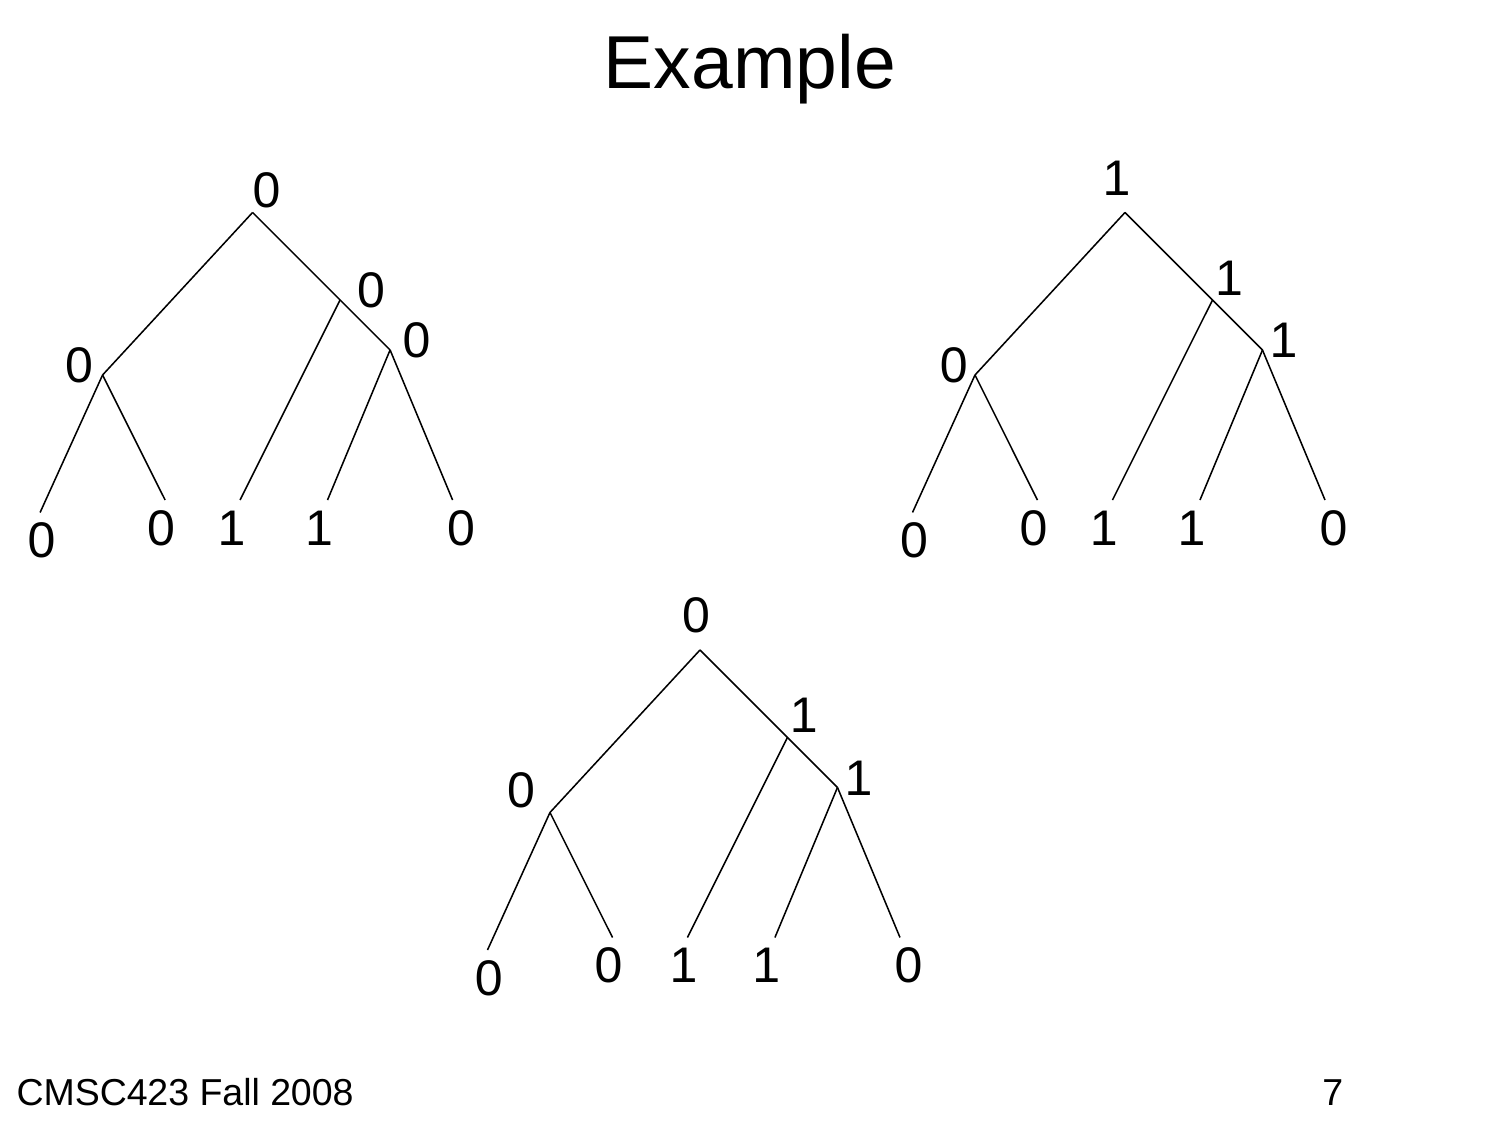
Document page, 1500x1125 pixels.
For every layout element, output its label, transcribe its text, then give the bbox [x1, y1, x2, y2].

text_box 0 [460, 937, 518, 1013]
text_box 0 [925, 324, 983, 401]
text_box 0 [879, 924, 938, 1001]
text_box 1 [202, 487, 261, 563]
text_box 0 [1304, 487, 1363, 563]
text_box 1 [290, 487, 348, 563]
text_box 1 [1200, 237, 1258, 313]
text_box 0 [342, 249, 400, 326]
text_box 0 [387, 299, 446, 376]
text_box 0 [667, 574, 725, 651]
text_box 1 [737, 924, 796, 1001]
text_box 0 [132, 487, 190, 563]
text_box 0 [579, 924, 638, 1001]
text_box 1 [1254, 299, 1313, 376]
text_box 0 [50, 324, 108, 401]
text_box 1 [775, 674, 833, 751]
text_box 1 [829, 737, 888, 813]
text_box 0 [237, 149, 296, 226]
text_box 1 [654, 924, 713, 1001]
text_box 0 [885, 499, 943, 576]
text_box 1 [1075, 487, 1133, 563]
text_box 0 [1004, 487, 1063, 563]
text_box 1 [1087, 137, 1146, 213]
title Example [0, 12, 1500, 113]
text_box 0 [432, 487, 490, 563]
text_box 0 [12, 499, 71, 576]
text_box 0 [492, 749, 550, 826]
text_box 1 [1162, 487, 1221, 563]
